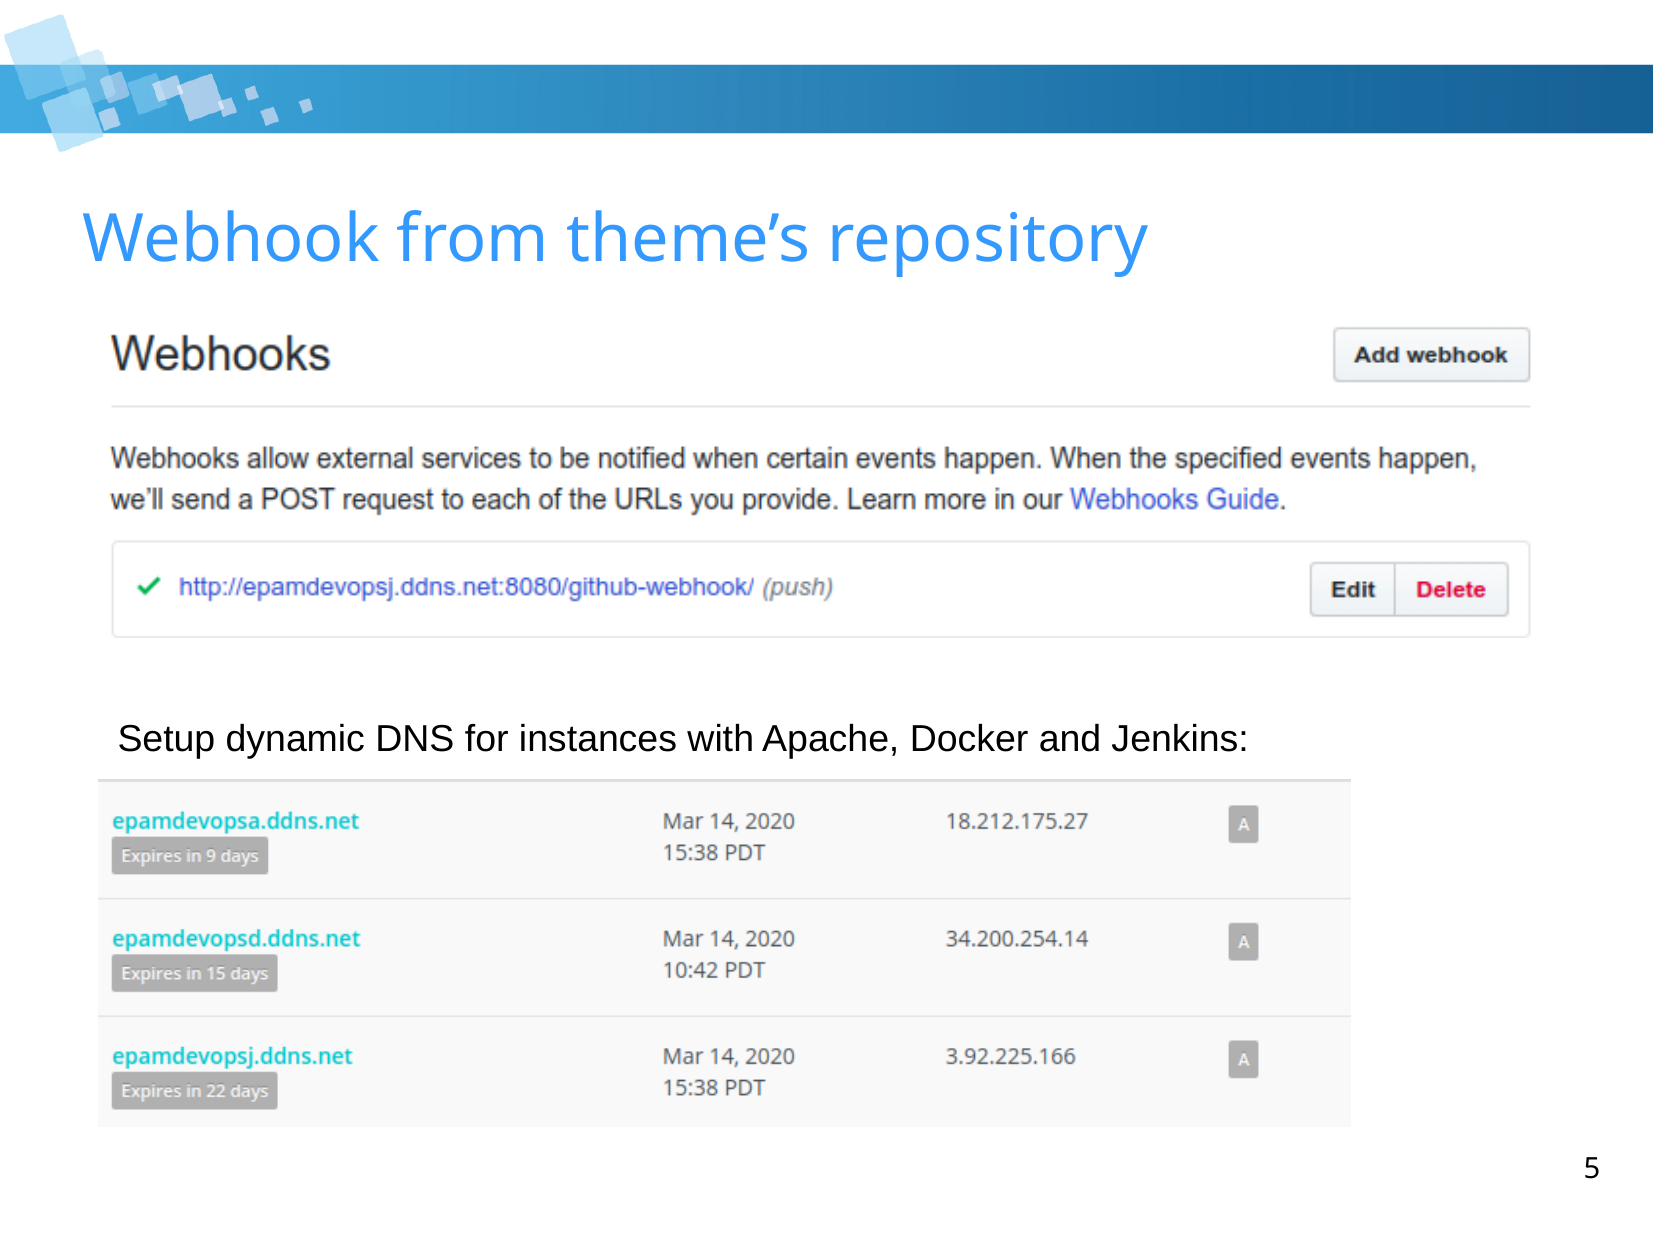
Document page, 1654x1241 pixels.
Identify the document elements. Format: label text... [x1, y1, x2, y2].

picture [0, 0, 1653, 1238]
text_box Setup dynamic DNS for instances with Apache, Docker and Jenkins: [102, 710, 1491, 810]
title Webhook from theme’s repository [82, 132, 1571, 340]
